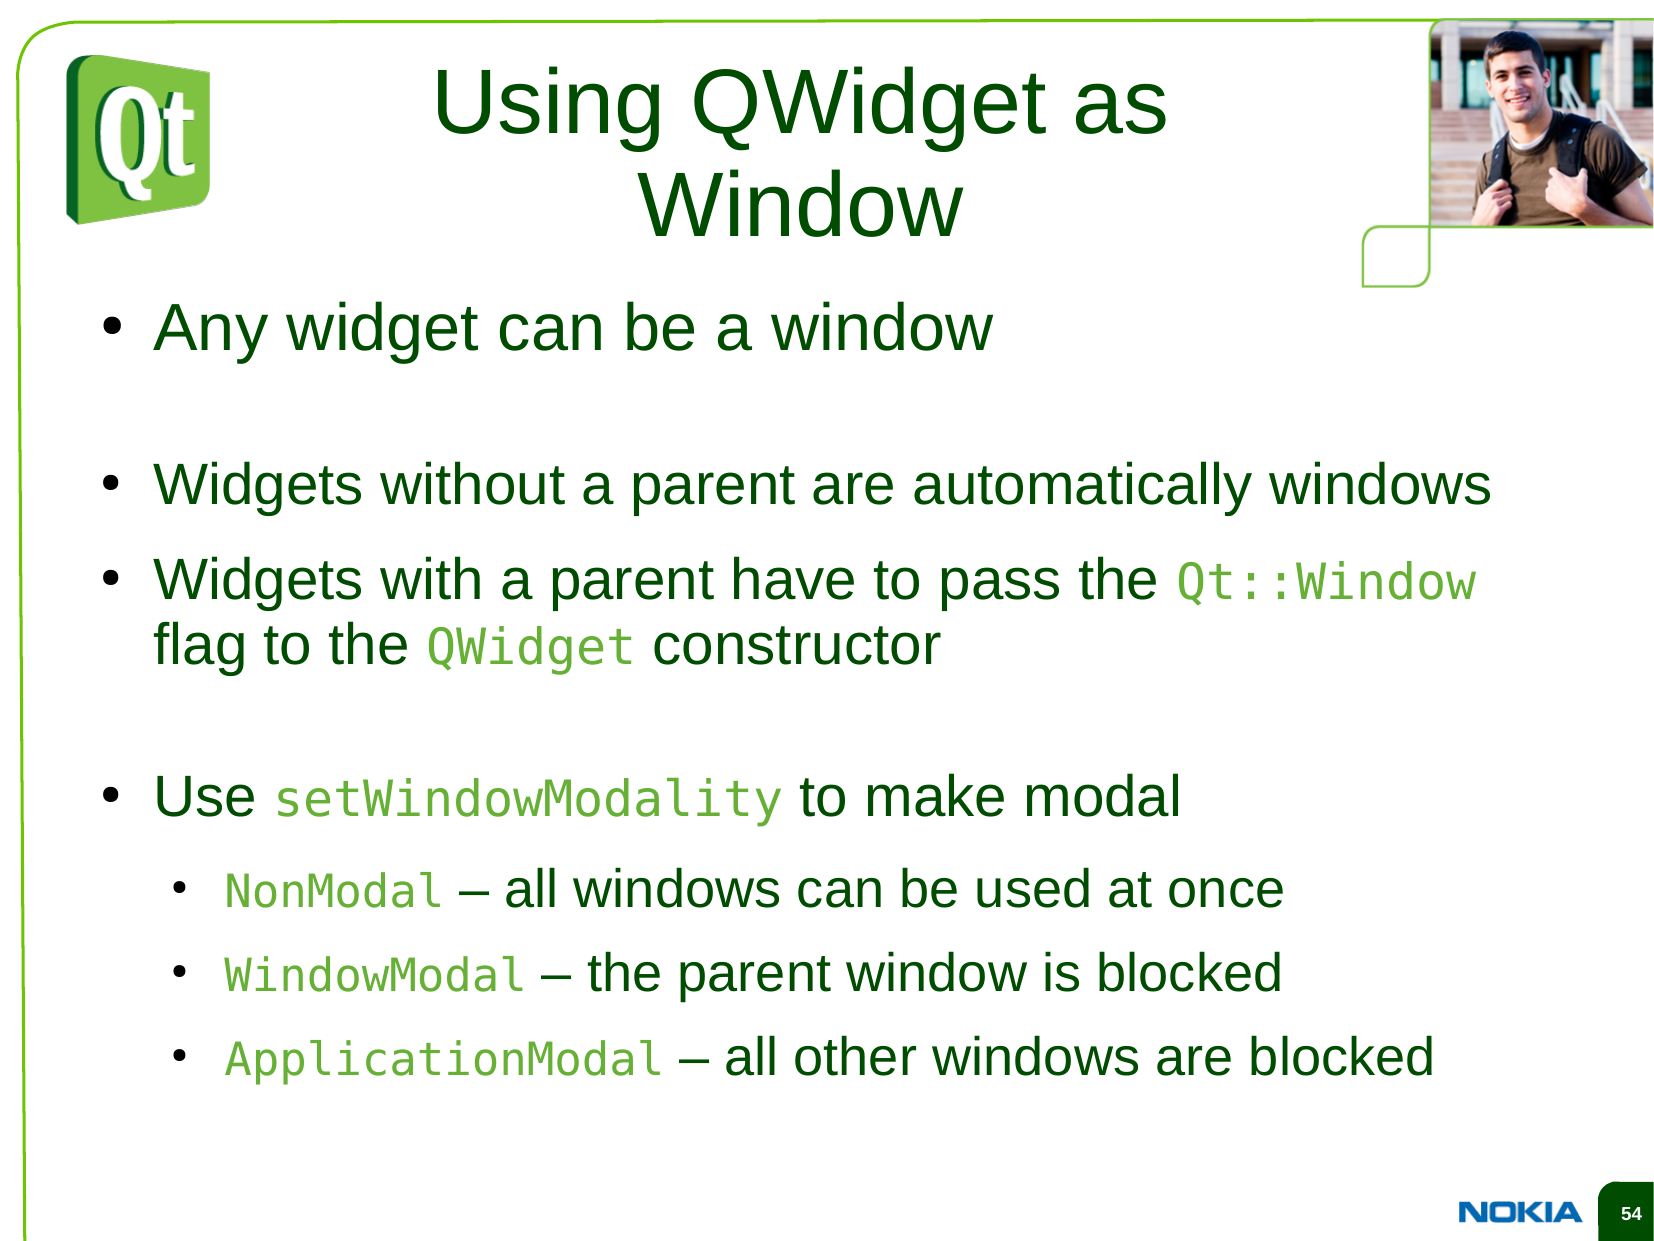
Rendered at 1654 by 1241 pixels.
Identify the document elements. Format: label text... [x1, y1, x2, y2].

list Any widget can be a window Widgets without a parent are automatically windows Widgets with a parent have to pass the Qt::Window flag to the QWidget constructor Use setWindowModality to make modal NonModal – all windows can be used at once WindowModal – the parent window is blocked ApplicationModal – all other windows are blocked [82, 290, 1571, 1094]
title Using QWidget as Window [263, 49, 1338, 257]
picture [1338, 7, 1654, 308]
picture [66, 55, 210, 225]
picture [1459, 1201, 1583, 1223]
